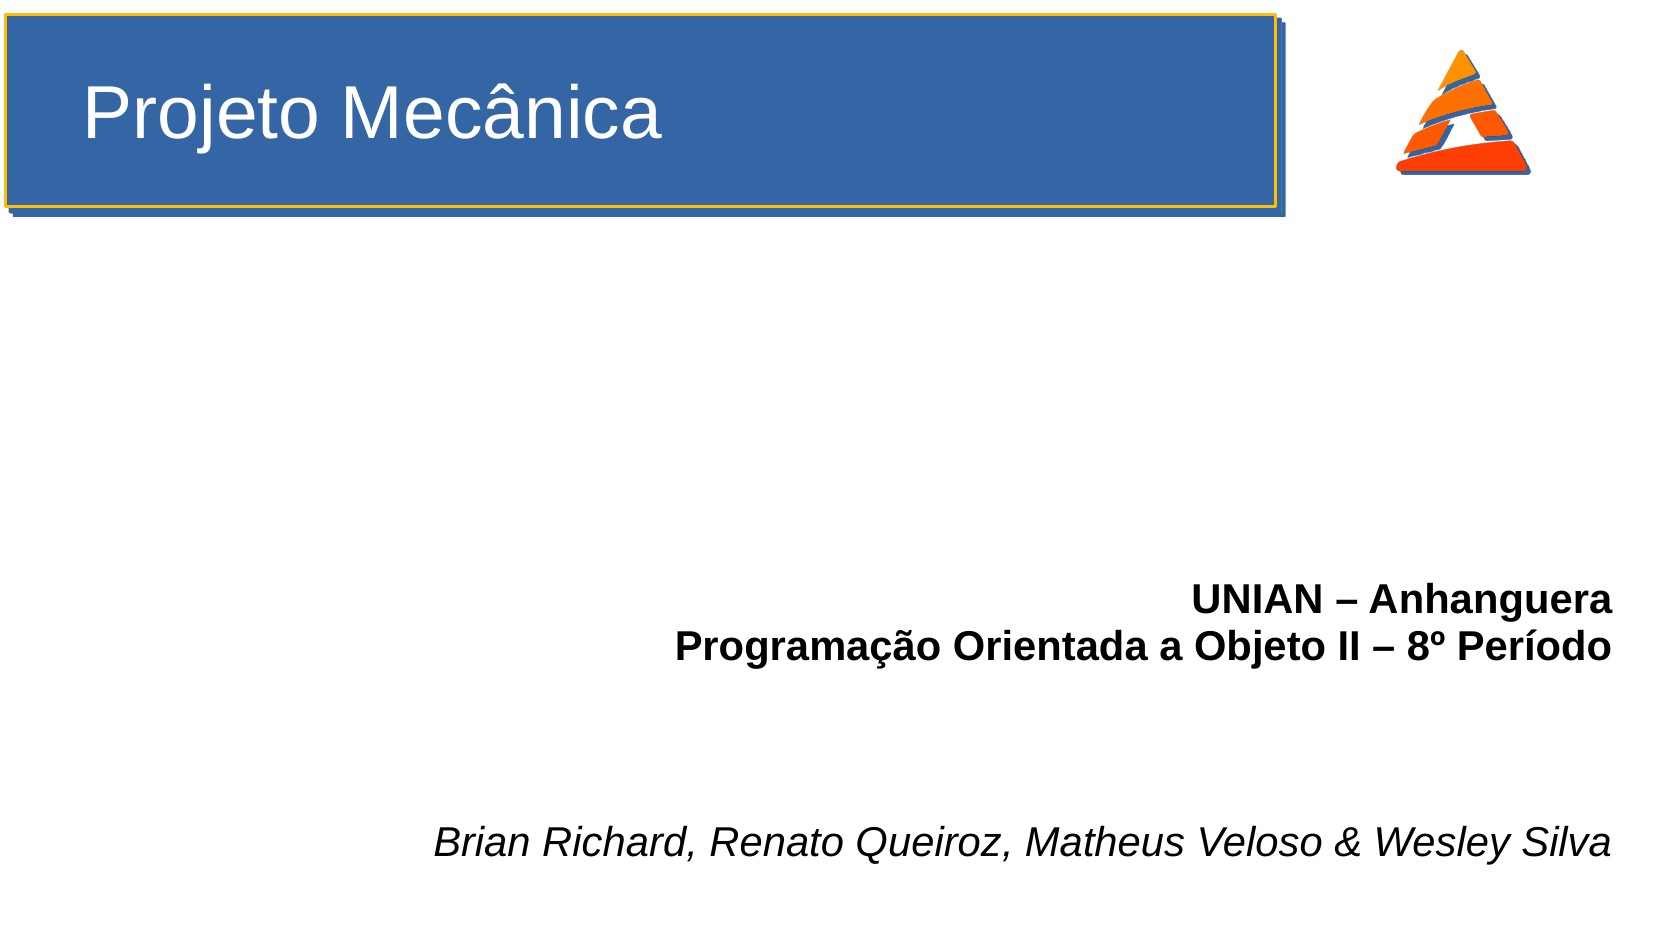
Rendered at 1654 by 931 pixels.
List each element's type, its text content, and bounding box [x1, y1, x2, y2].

picture [1314, 39, 1615, 190]
title Projeto Mecânica [82, 35, 1235, 189]
subtitle UNIAN – Anhanguera Programação Orientada a Objeto II – 8º Período Brian Richard, Renato Queiroz, Matheus Veloso & Wesley Silva [37, 262, 1613, 901]
